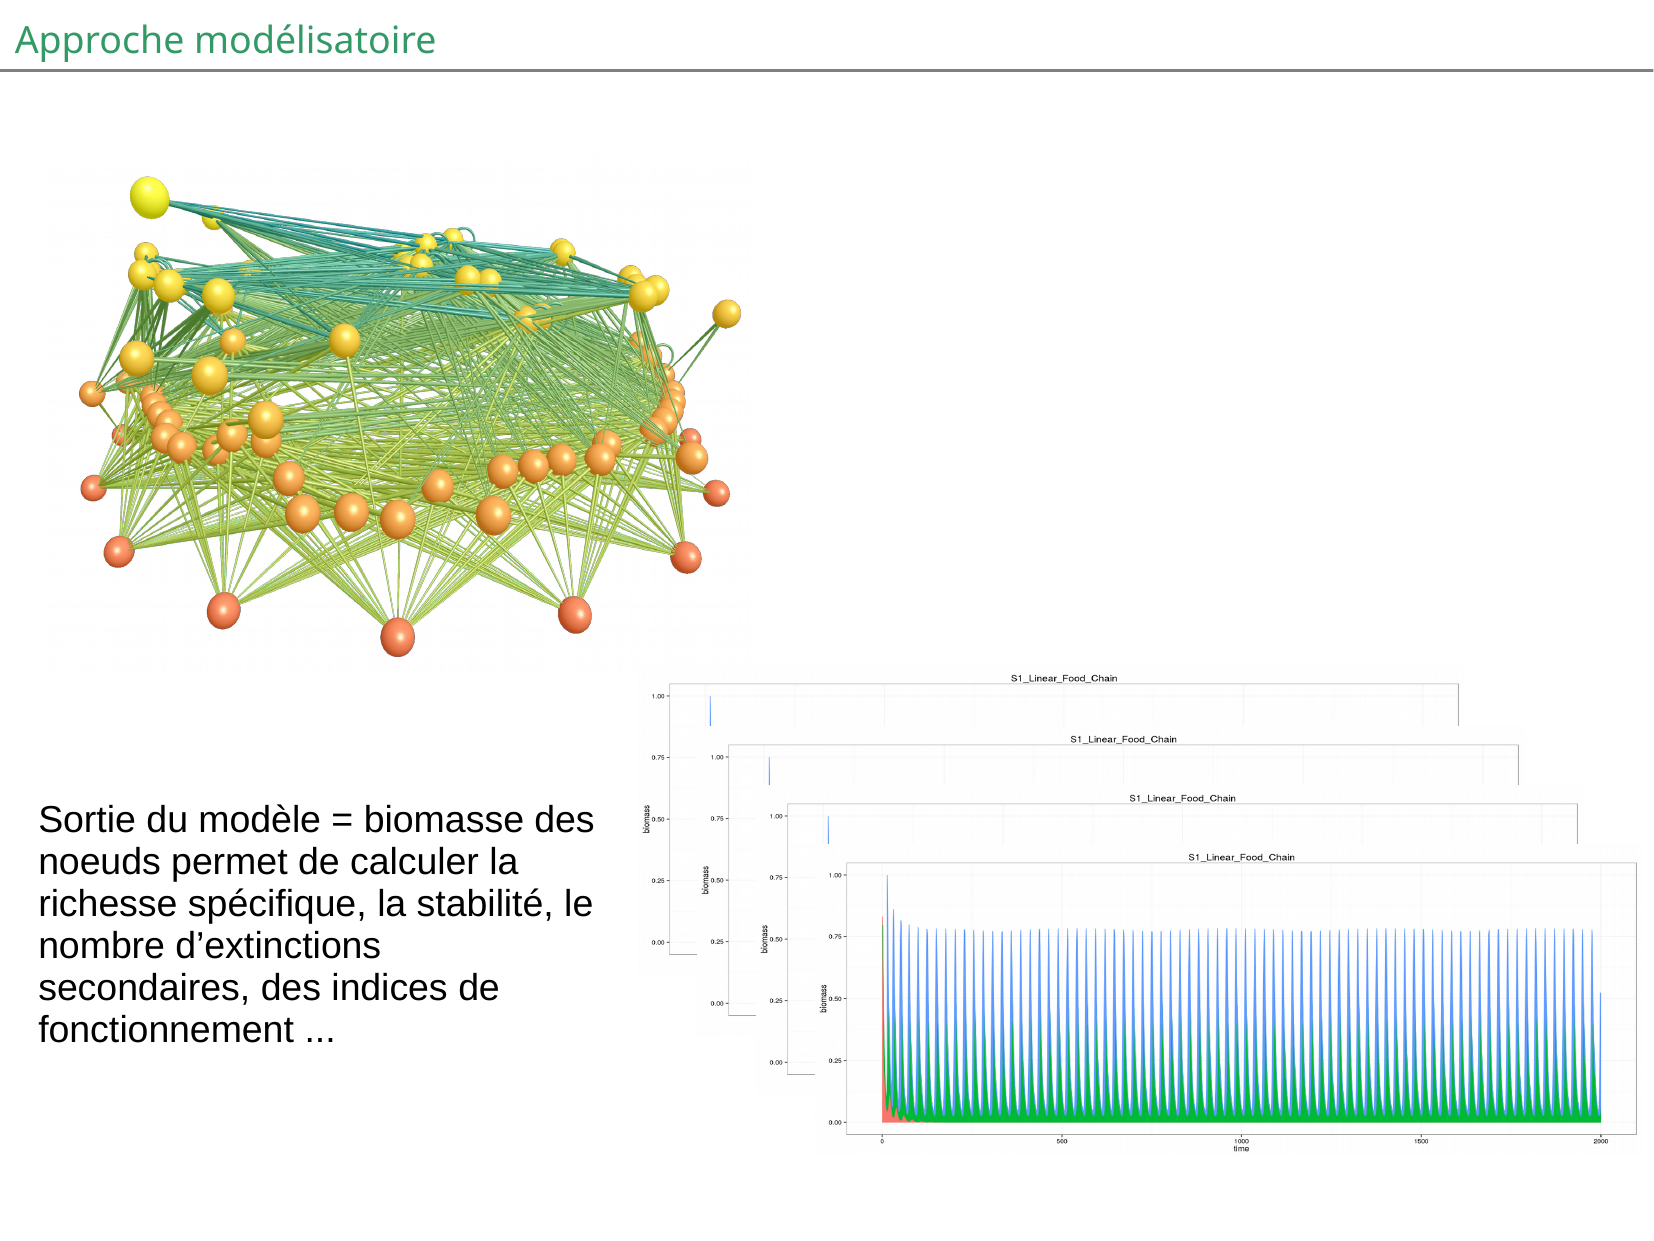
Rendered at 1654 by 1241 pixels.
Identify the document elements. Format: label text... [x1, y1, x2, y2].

picture [47, 153, 1643, 1155]
text_box Approche modélisatoire [0, 5, 1654, 65]
text_box Sortie du modèle = biomasse des noeuds permet de calculer la richesse spécifique, la stabilité, le nombre d’extinctions secondaires, des indices de fonctionnement ... [23, 791, 615, 1059]
